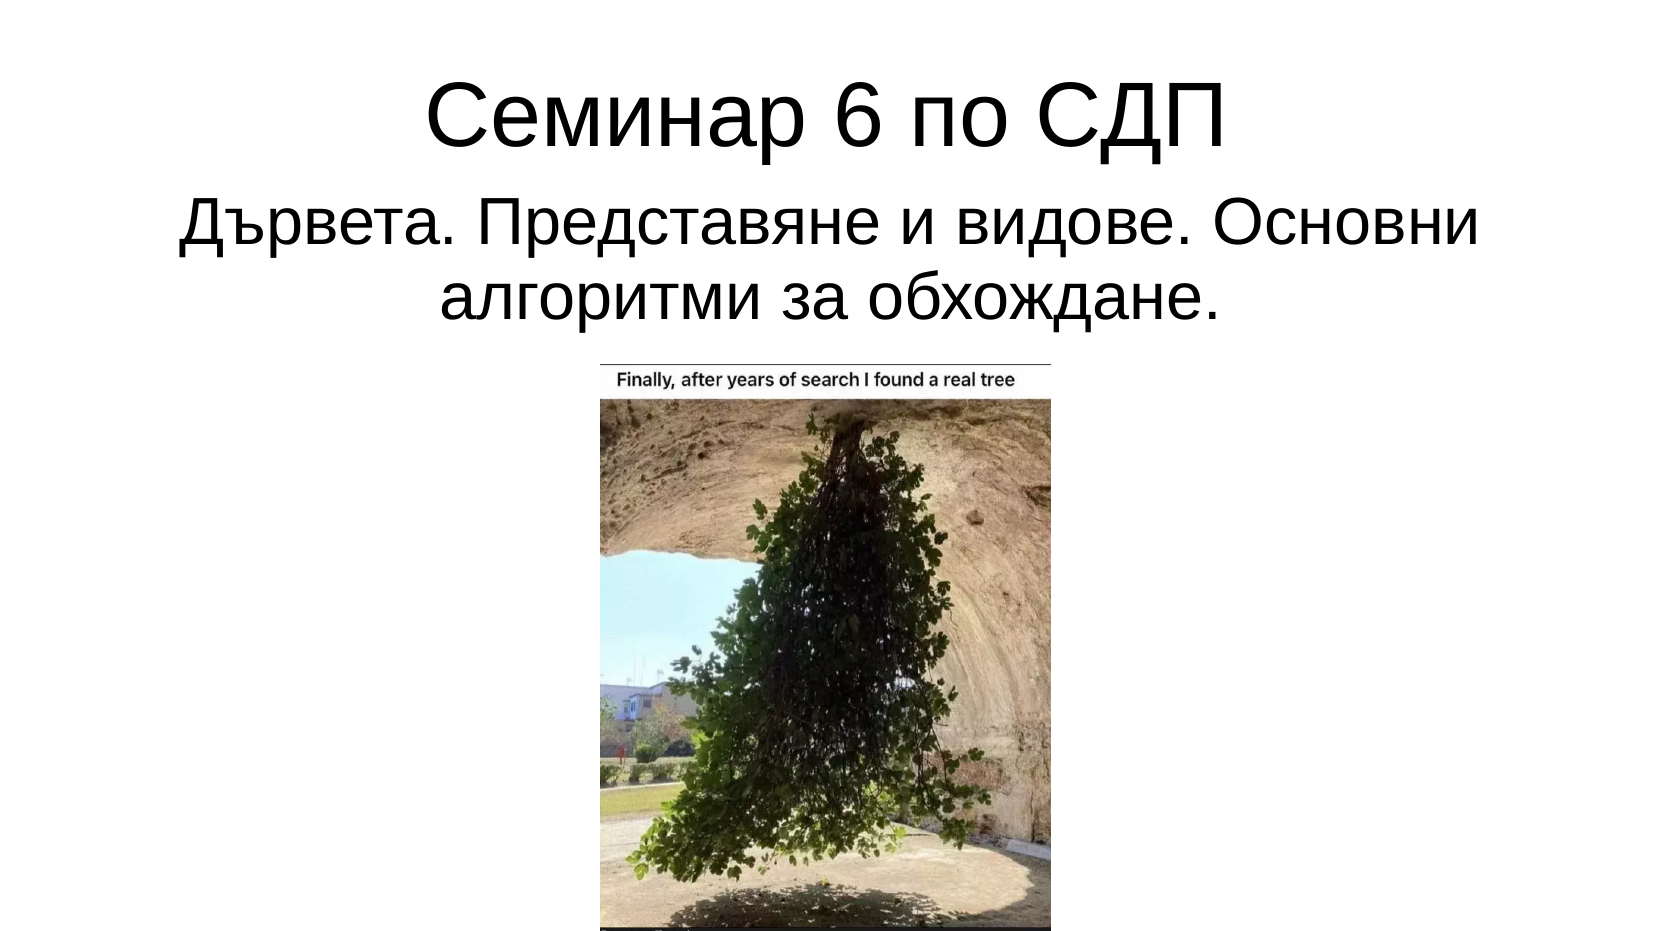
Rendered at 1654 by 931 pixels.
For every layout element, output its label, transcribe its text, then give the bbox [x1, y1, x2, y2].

picture [600, 364, 1051, 931]
title Семинар 6 по СДП [82, 37, 1571, 193]
subtitle Дървета. Представяне и видове. Основни алгоритми за обхождане. [86, 142, 1576, 376]
